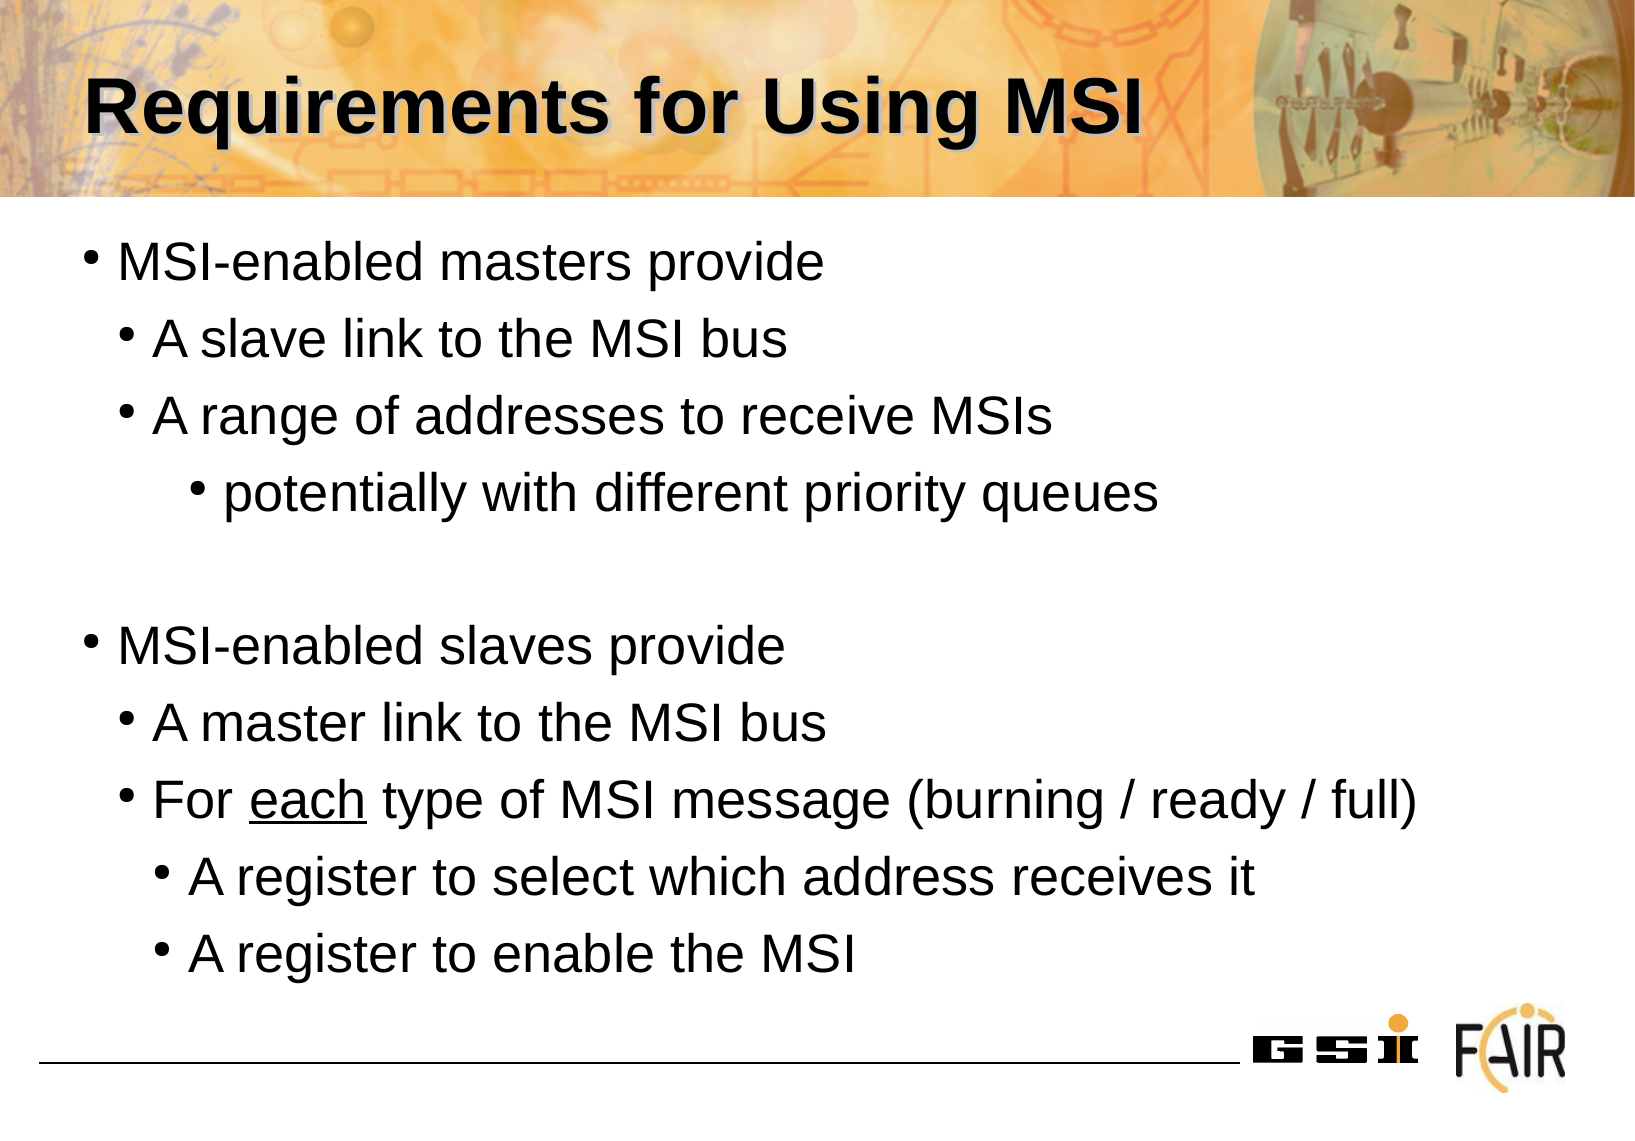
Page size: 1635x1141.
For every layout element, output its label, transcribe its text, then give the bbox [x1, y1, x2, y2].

picture [1456, 1003, 1565, 1093]
picture [0, 0, 1635, 197]
title Requirements for Using MSI [68, 12, 1570, 191]
subtitle MSI-enabled masters provide A slave link to the MSI bus A range of addresses to receive MSIs potentially with different priority queues MSI-enabled slaves provide A master link to the MSI bus For each type of MSI message (burning / ready / full) A register to select which address receives it A register to enable the MSI [81, 226, 1553, 1061]
